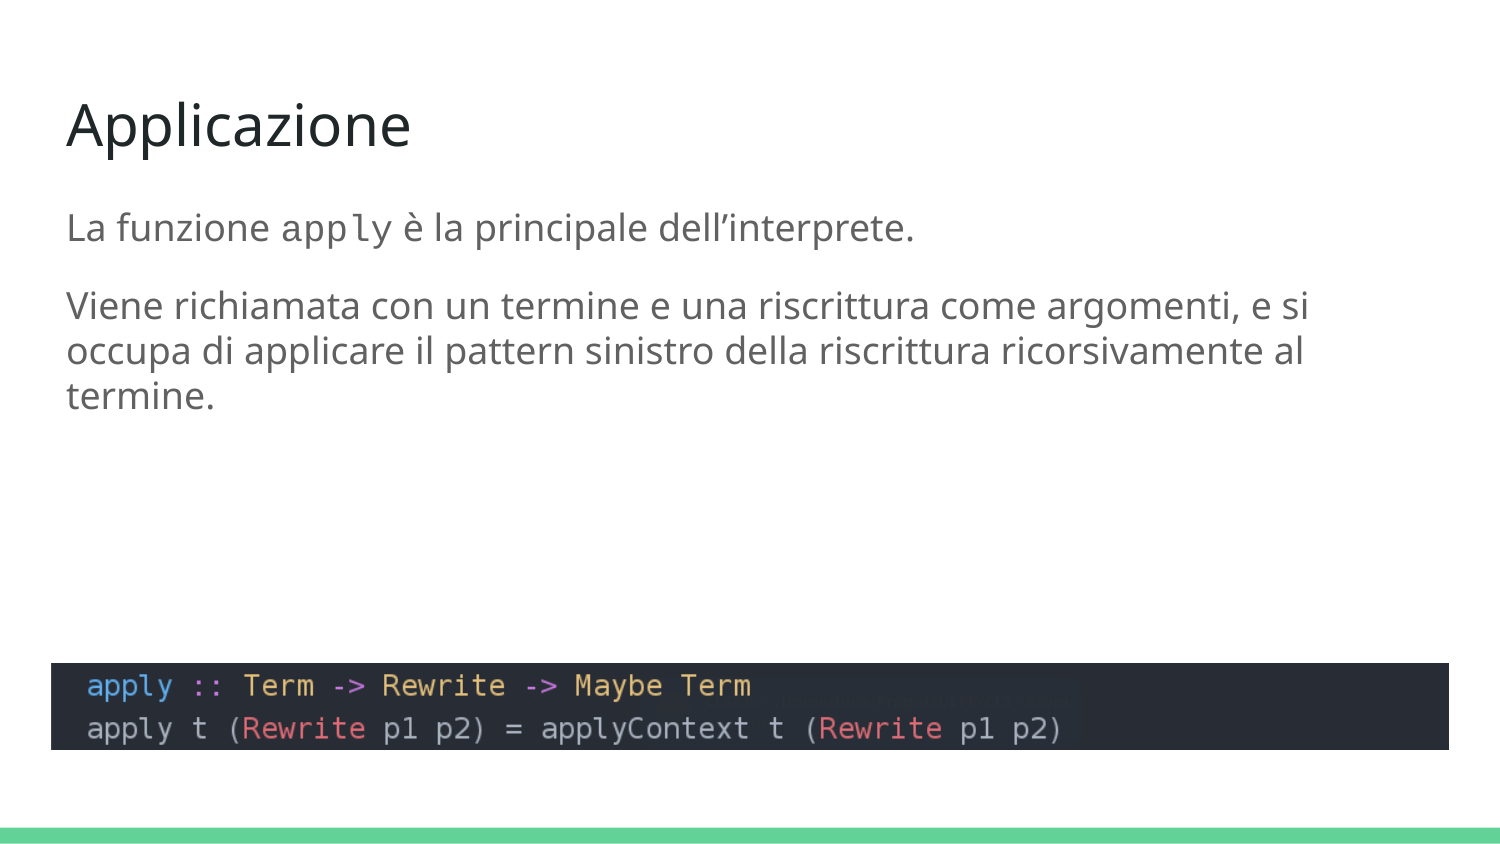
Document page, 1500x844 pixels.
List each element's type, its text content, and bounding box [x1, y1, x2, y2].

title Applicazione [51, 72, 1449, 167]
list La funzione apply è la principale dell’interprete. Viene richiamata con un termine e una riscrittura come argomenti, e si occupa di applicare il pattern sinistro della riscrittura ricorsivamente al termine. [51, 189, 1449, 663]
picture [51, 663, 1449, 750]
